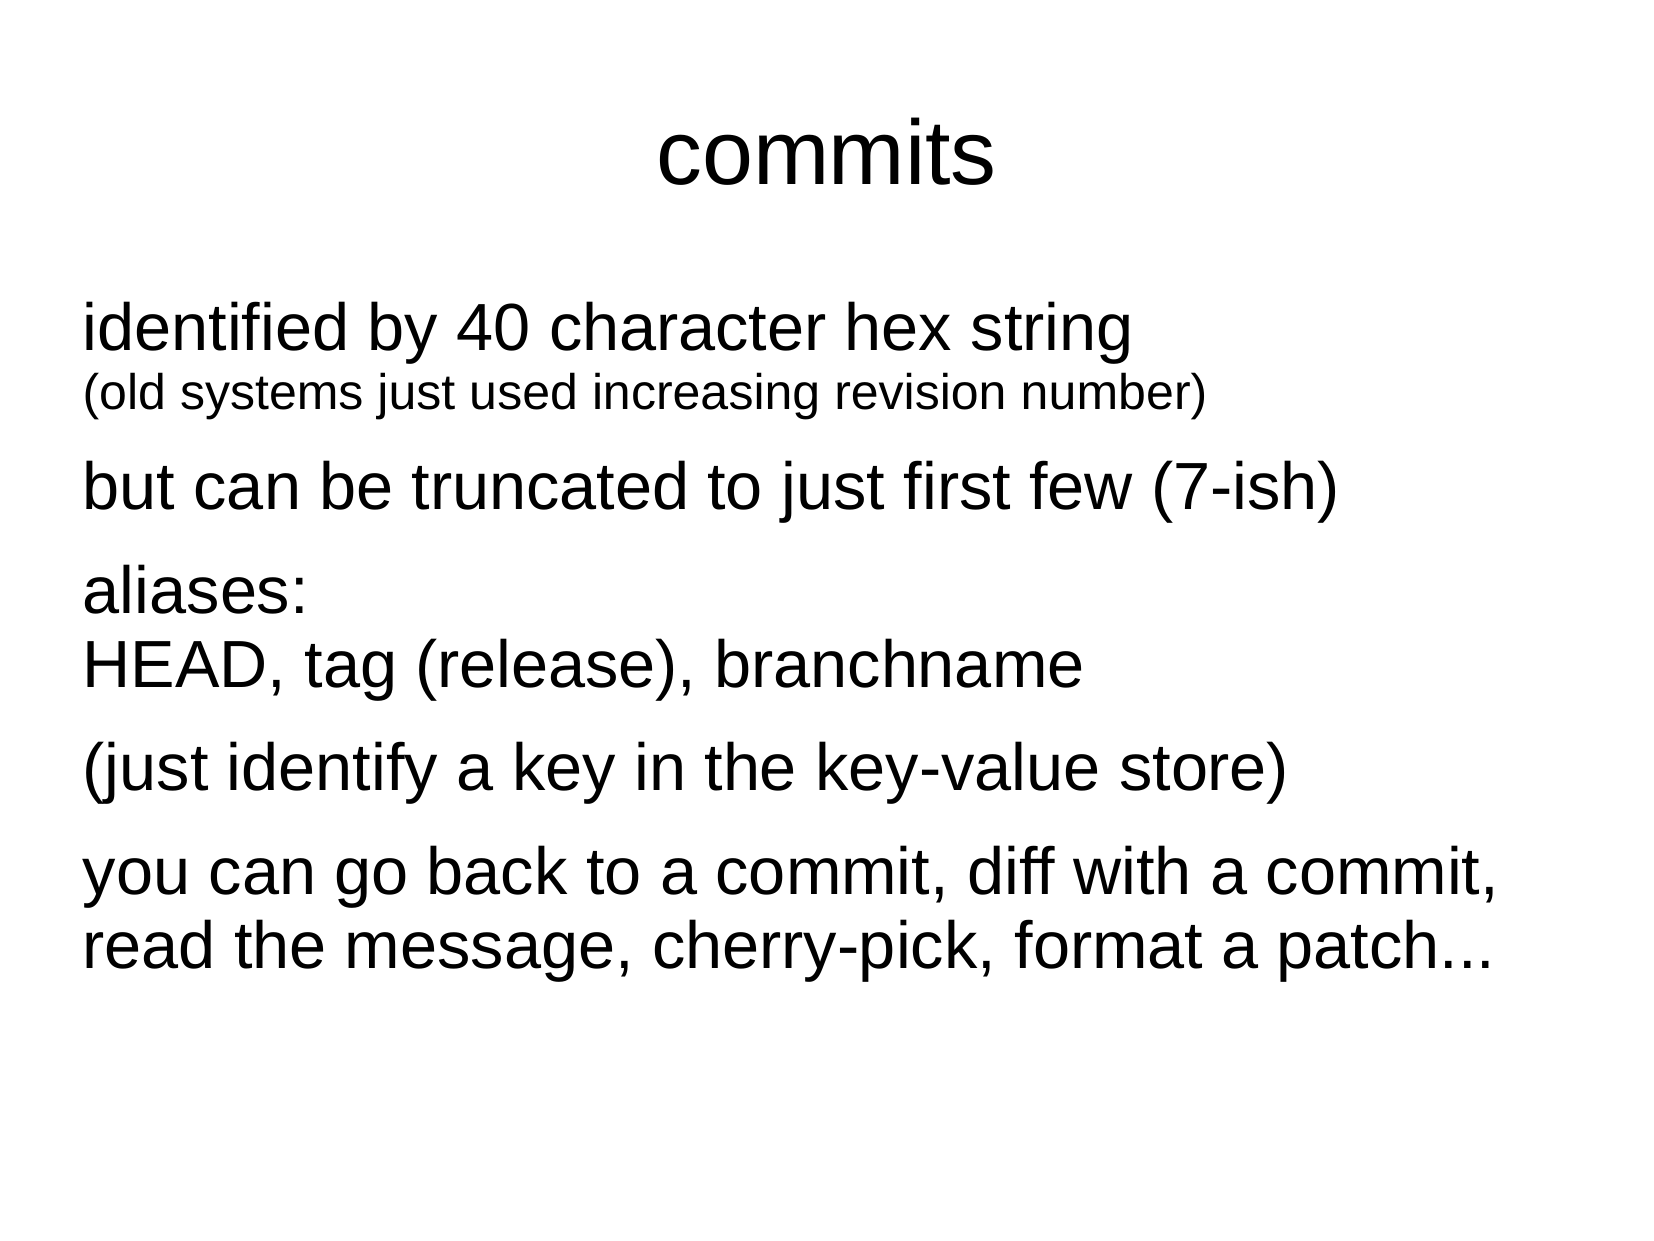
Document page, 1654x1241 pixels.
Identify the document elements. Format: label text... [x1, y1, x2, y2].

title commits [82, 49, 1571, 257]
list identified by 40 character hex string (old systems just used increasing revision number) but can be truncated to just first few (7-ish) aliases: HEAD, tag (release), branchname (just identify a key in the key-value store) you can go back to a commit, diff with a commit, read the message, cherry-pick, format a patch... [82, 290, 1571, 1010]
